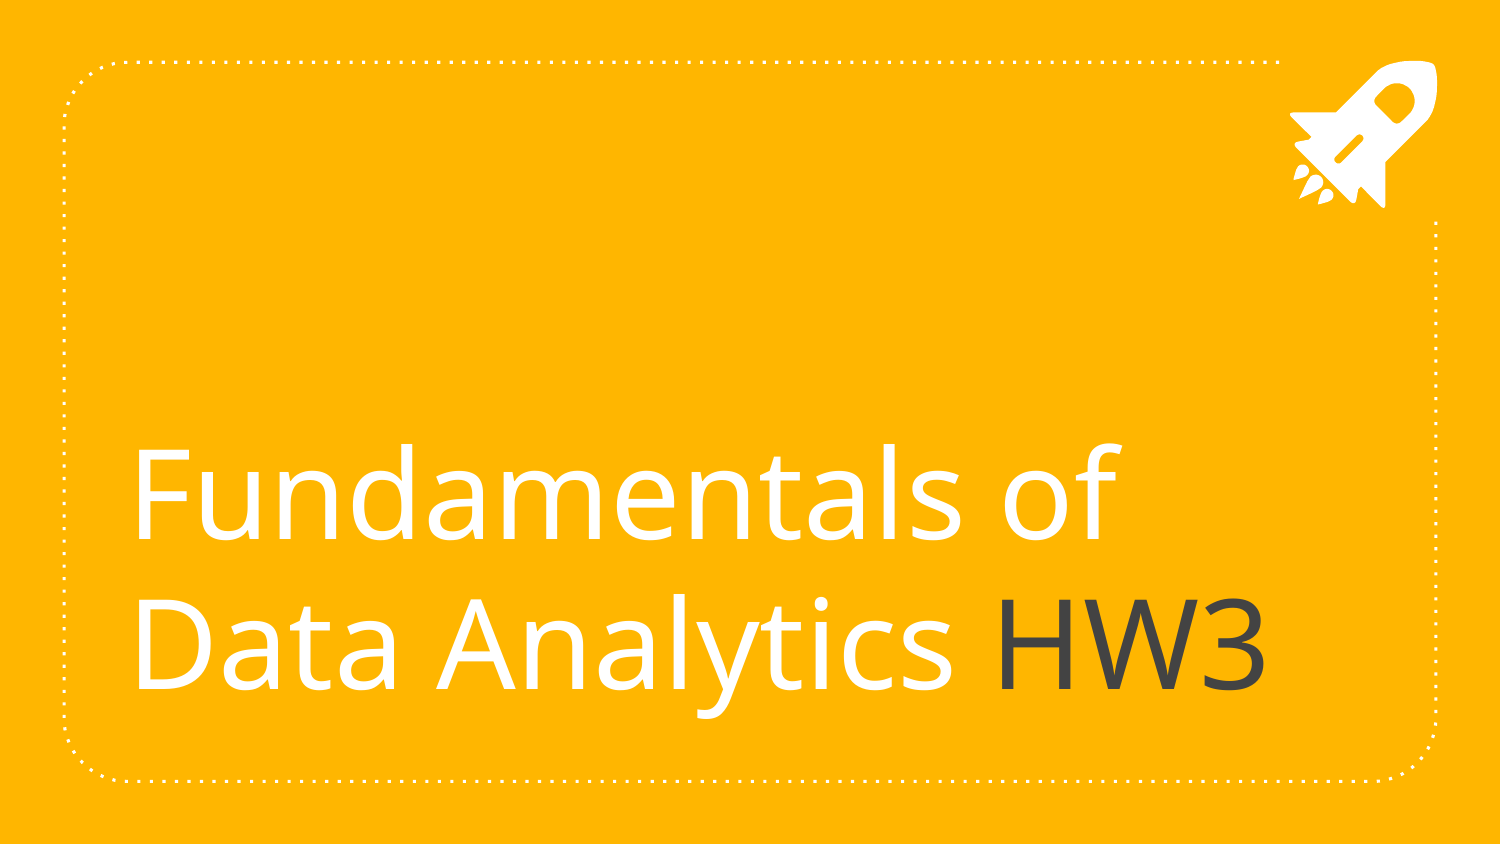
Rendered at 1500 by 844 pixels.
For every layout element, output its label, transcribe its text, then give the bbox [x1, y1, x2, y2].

text_box [1298, 174, 1324, 199]
text_box [1293, 164, 1310, 181]
title Fundamentals of Data Analytics HW3 [112, 384, 1388, 730]
text_box [1317, 188, 1334, 205]
text_box [1290, 60, 1438, 208]
